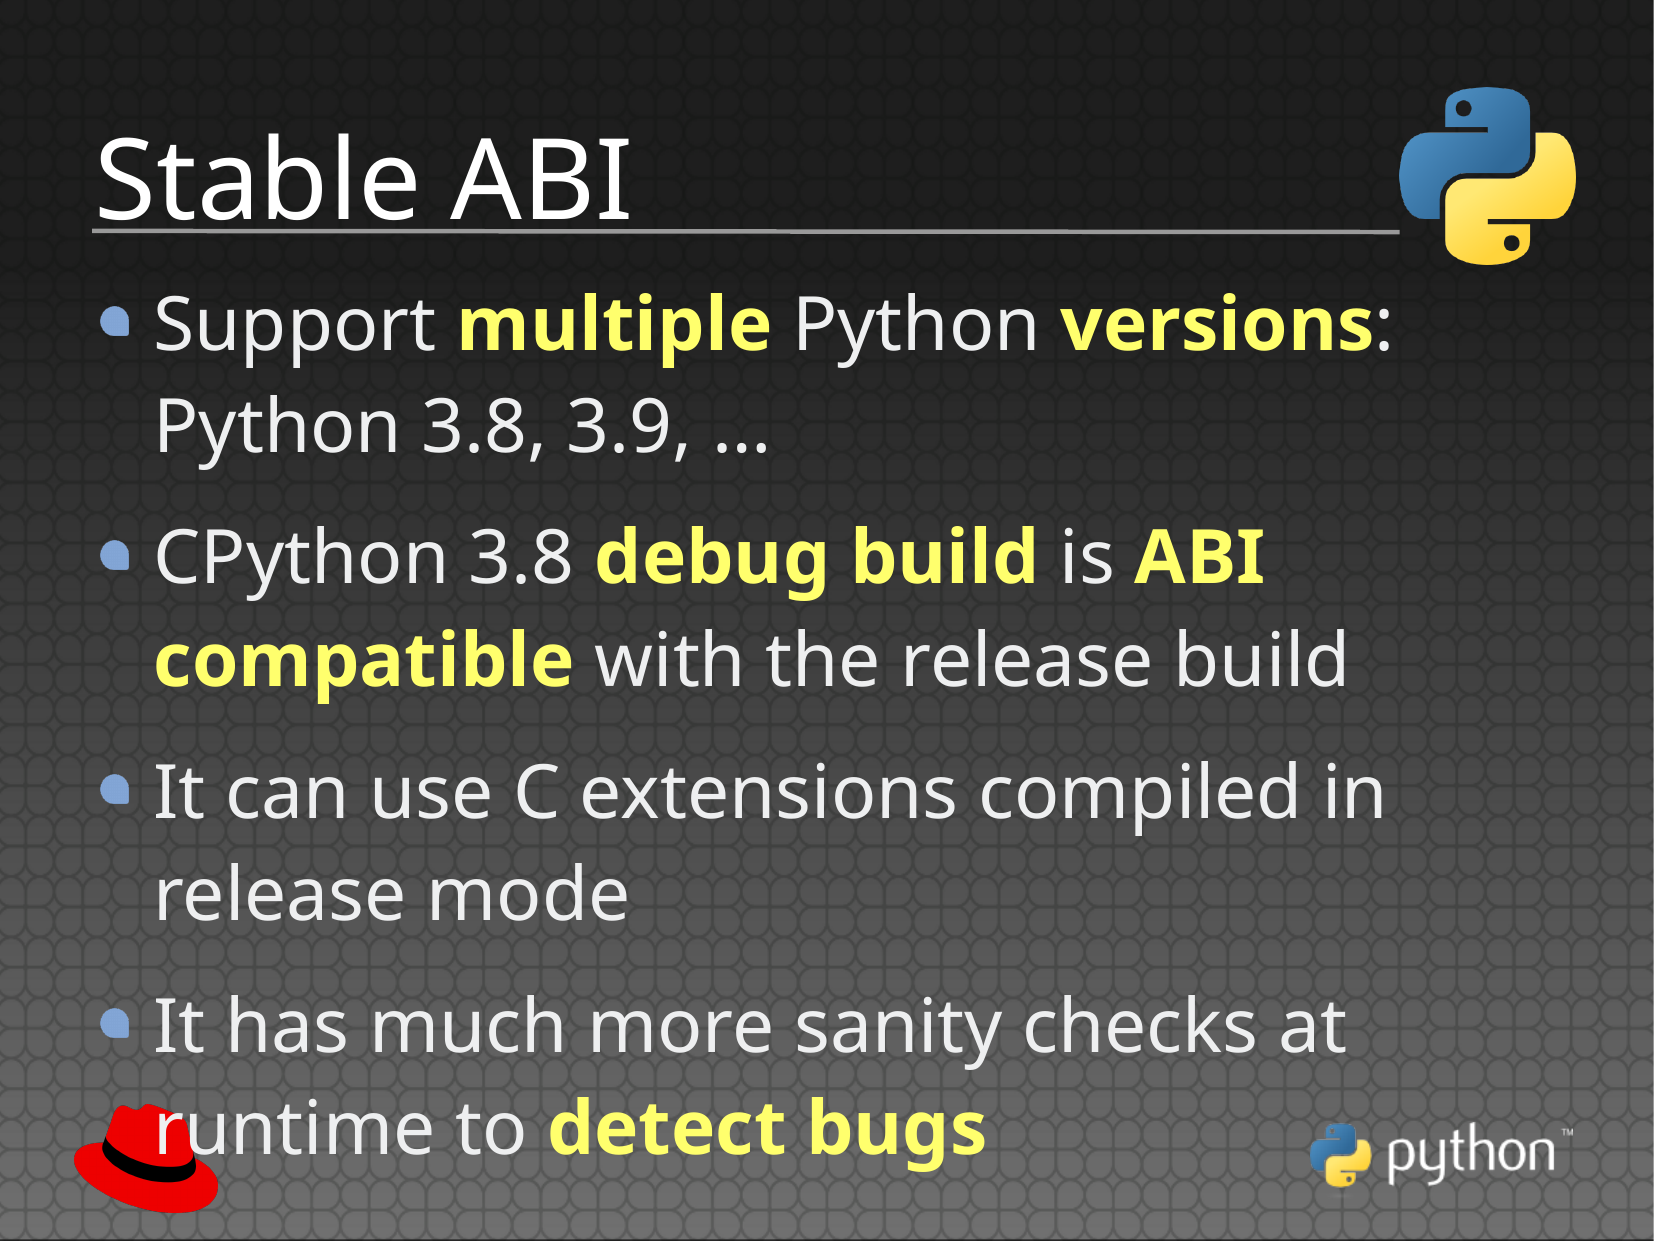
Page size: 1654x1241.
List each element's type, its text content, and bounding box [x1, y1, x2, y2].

list Support multiple Python versions: Python 3.8, 3.9, … CPython 3.8 debug build is ABI compatible with the release build It can use C extensions compiled in release mode It has much more sanity checks at runtime to detect bugs [82, 269, 1573, 1118]
picture [0, 0, 1654, 1241]
title Stable ABI [94, 100, 1426, 251]
